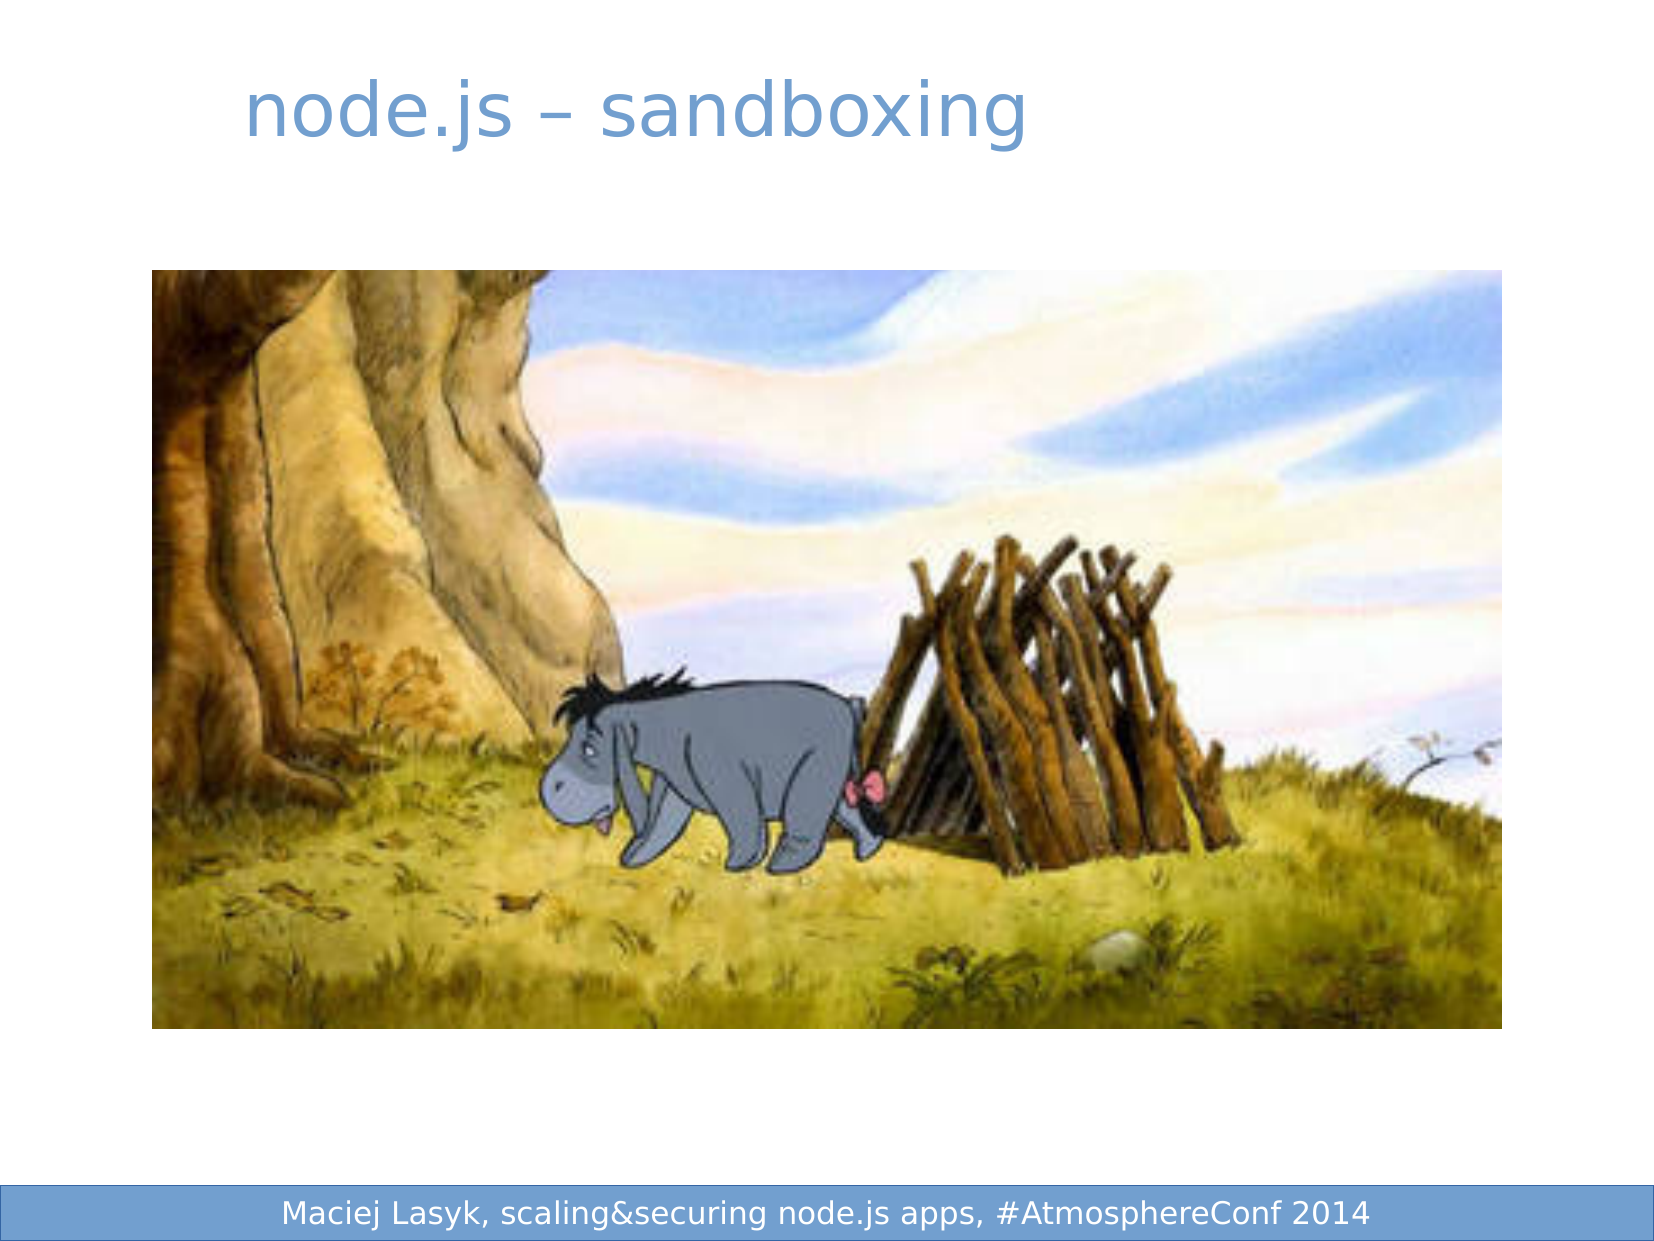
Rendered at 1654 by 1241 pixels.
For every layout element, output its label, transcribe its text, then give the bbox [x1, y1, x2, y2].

text_box Maciej Lasyk, scaling&securing node.js apps, #AtmosphereConf 2014 [266, 1188, 1388, 1240]
picture [152, 270, 1502, 1029]
text_box node.js – sandboxing [228, 60, 1046, 163]
text_box [0, 1185, 1654, 1241]
